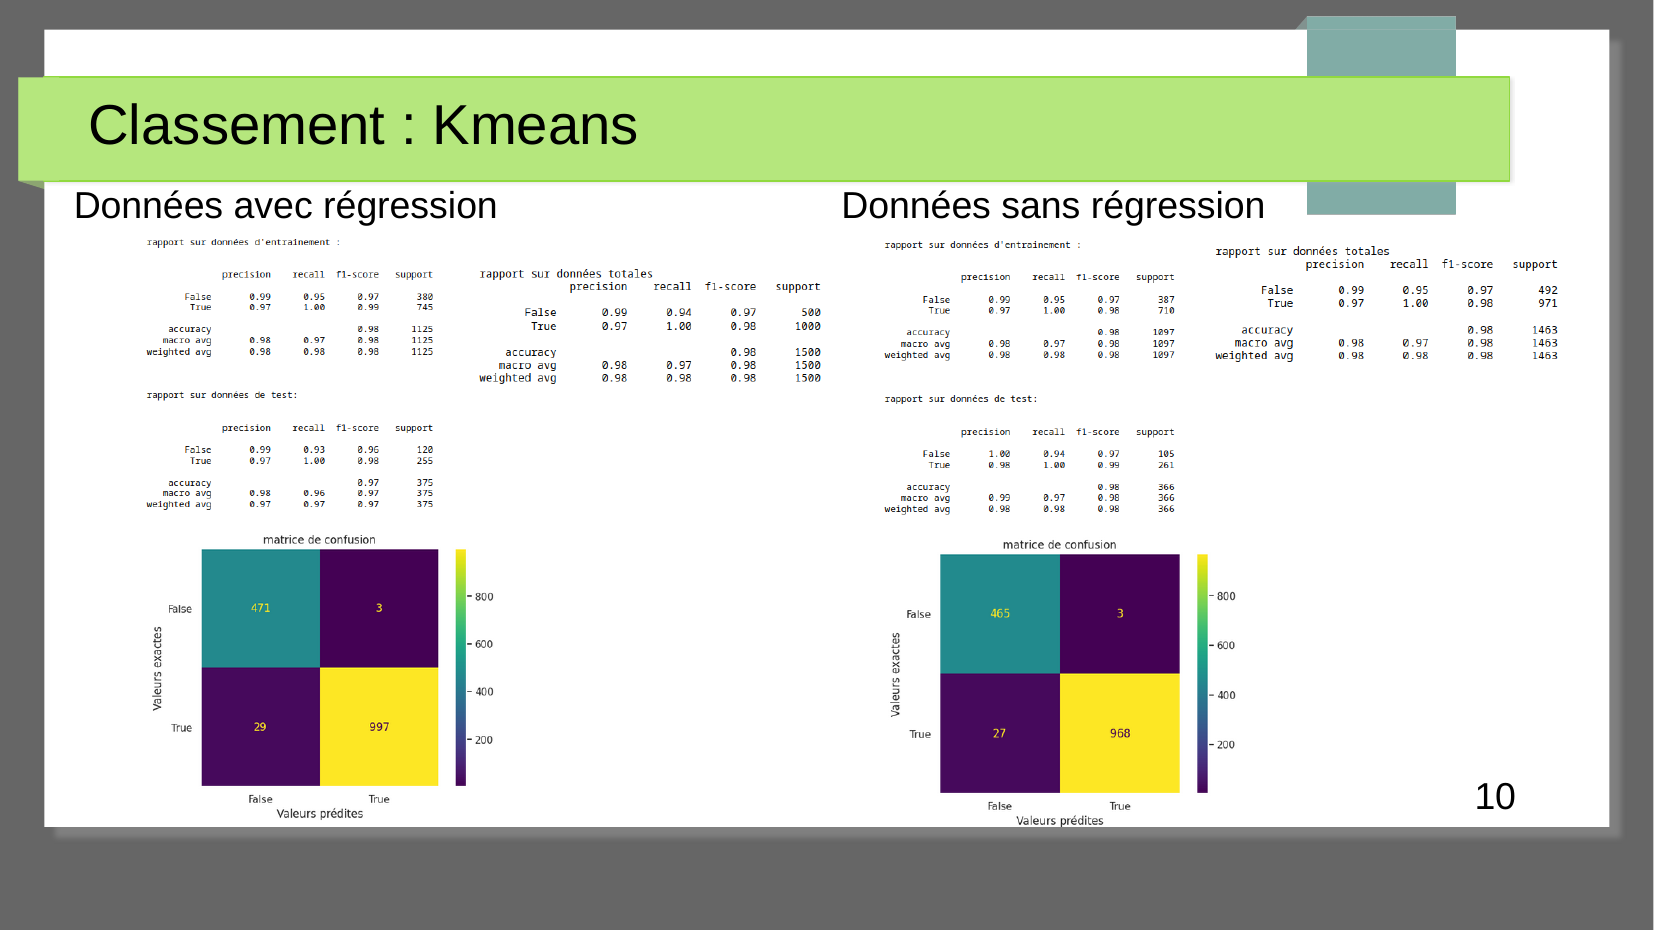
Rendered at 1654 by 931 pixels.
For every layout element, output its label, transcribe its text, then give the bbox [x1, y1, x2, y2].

text_box <numéro> [1459, 767, 1654, 827]
picture [145, 236, 827, 827]
title Classement : Kmeans [88, 73, 1506, 178]
text_box Données sans régression [826, 177, 1359, 247]
text_box Données avec régression [59, 177, 591, 247]
picture [879, 236, 1565, 827]
